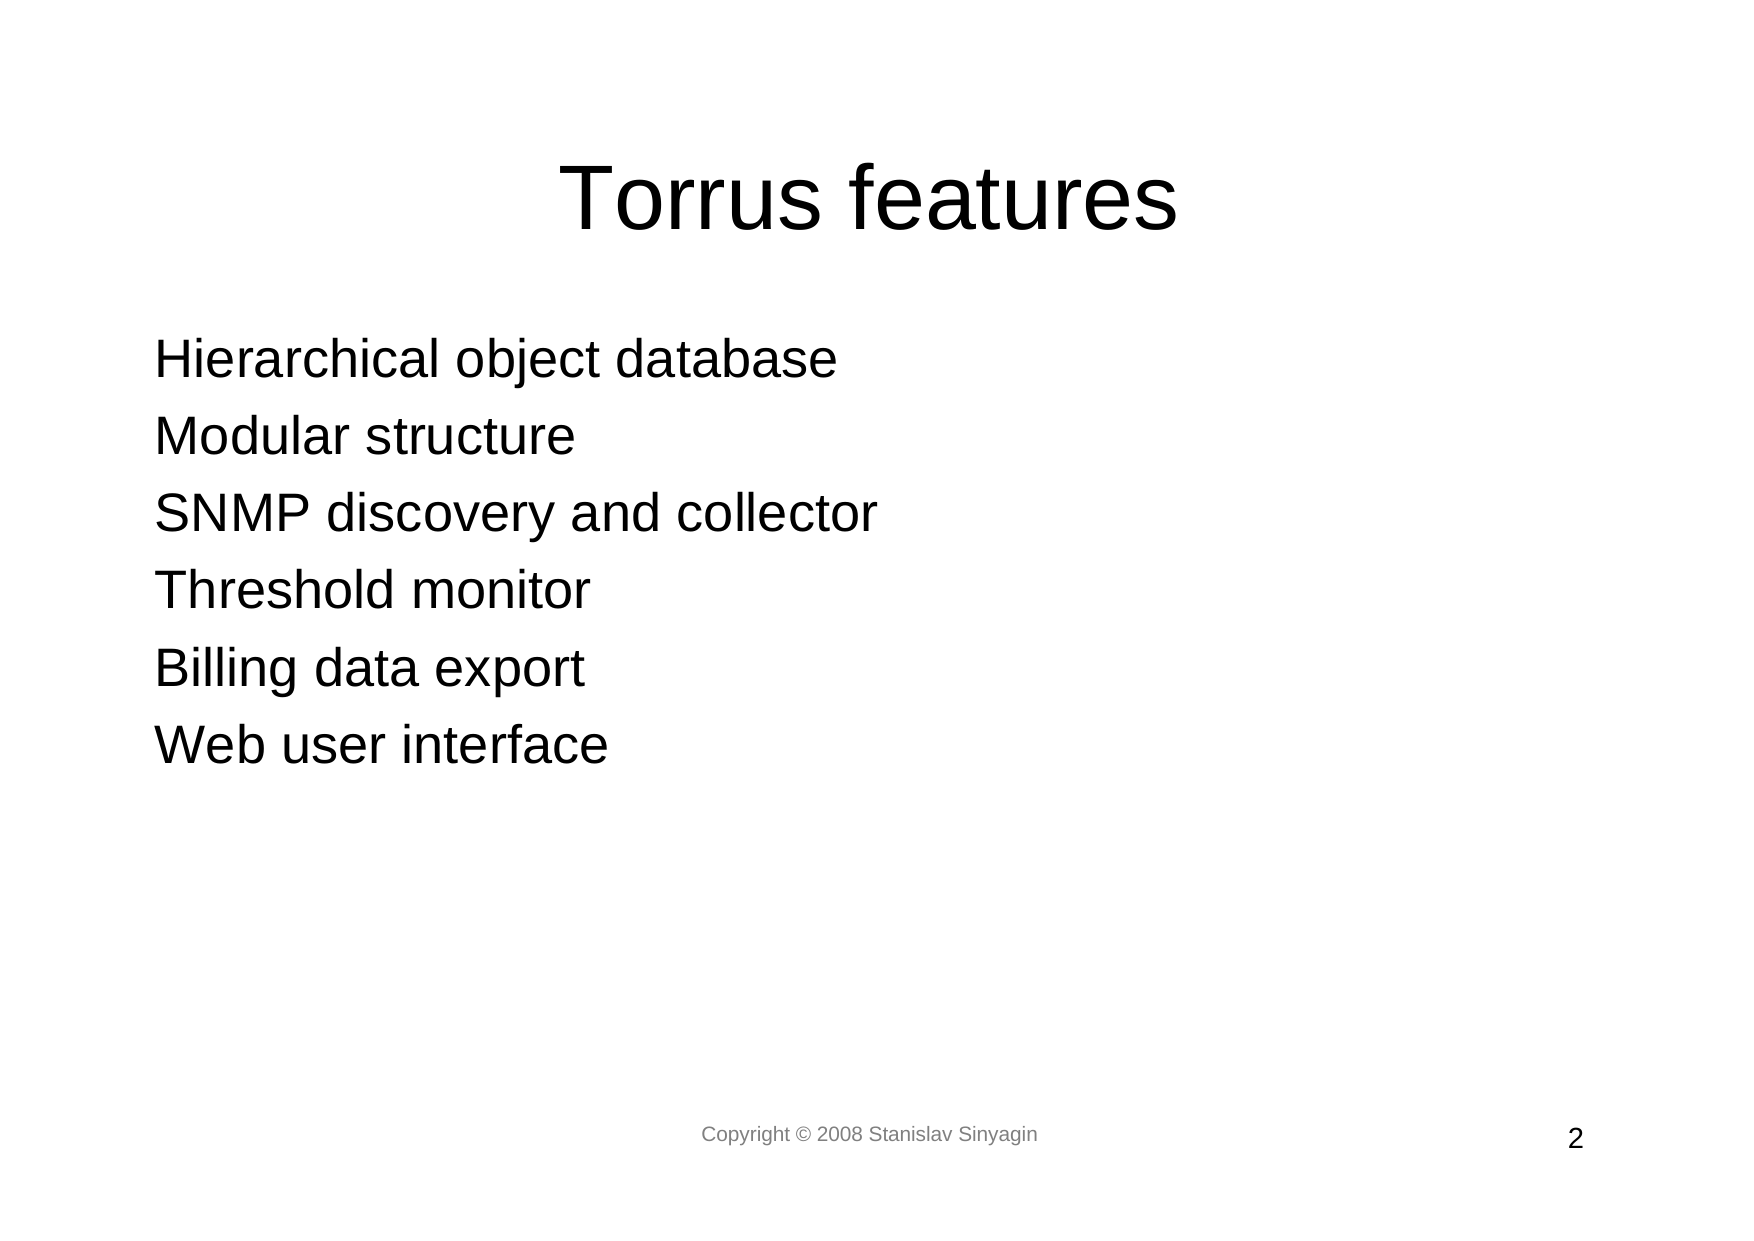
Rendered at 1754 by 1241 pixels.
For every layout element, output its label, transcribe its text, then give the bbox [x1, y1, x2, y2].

title Torrus features [140, 96, 1599, 299]
list Hierarchical object database Modular structure SNMP discovery and collector Threshold monitor Billing data export Web user interface [140, 320, 1599, 1077]
